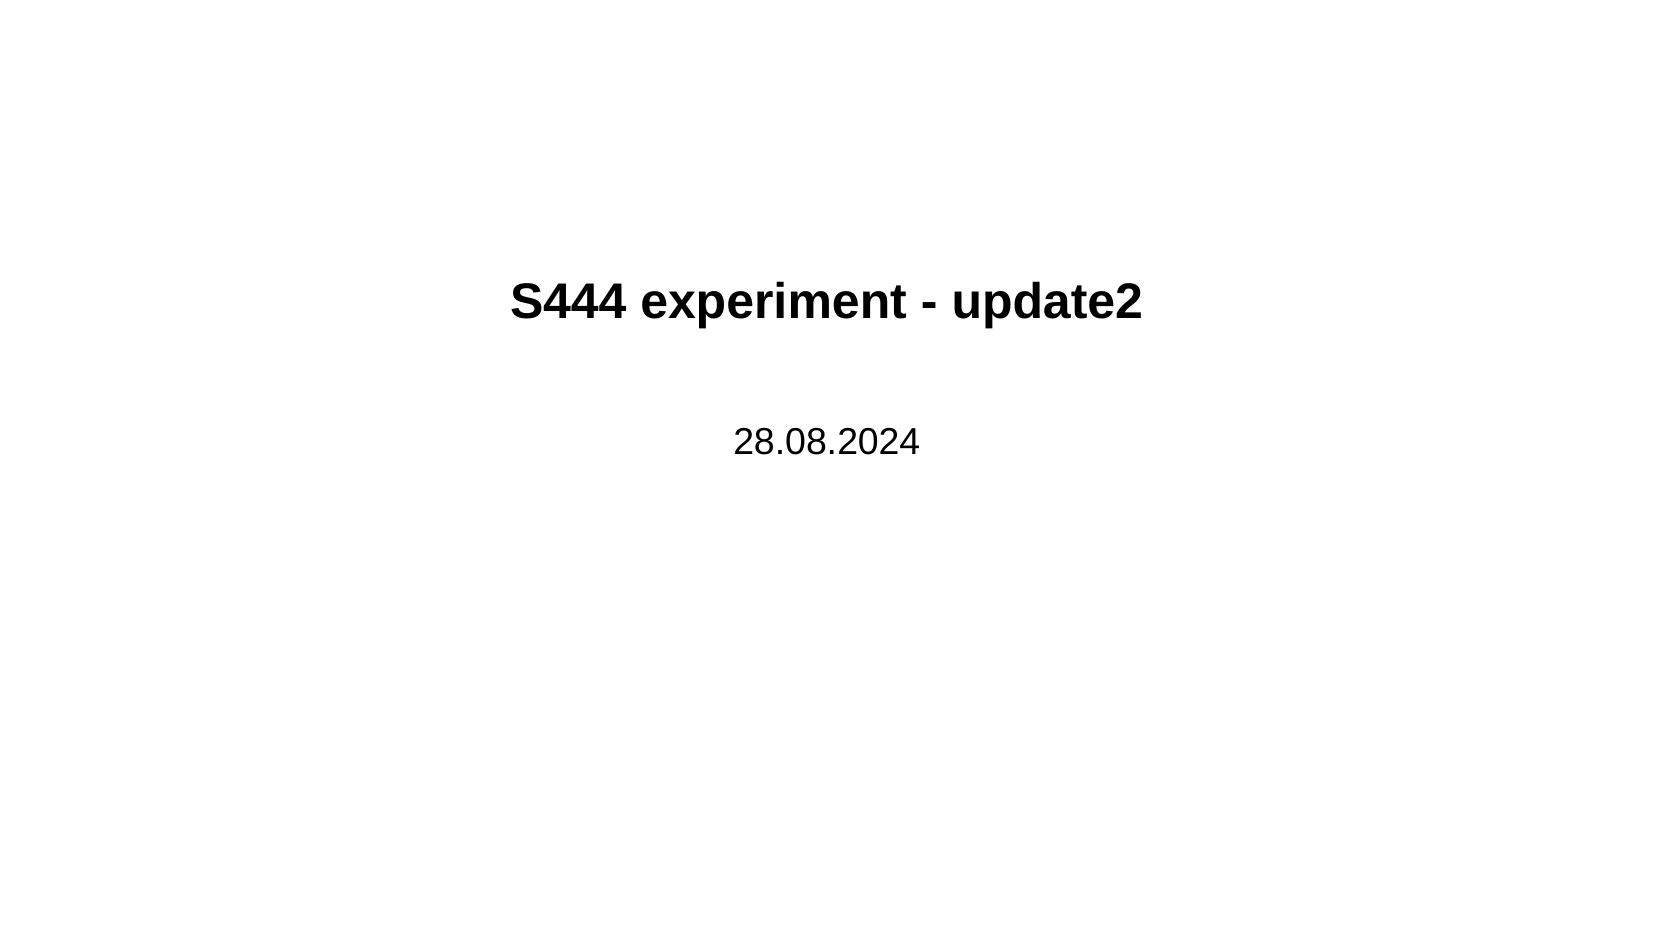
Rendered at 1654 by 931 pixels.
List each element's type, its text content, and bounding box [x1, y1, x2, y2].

text_box S444 experiment - update2 [147, 265, 1506, 337]
text_box 28.08.2024 [620, 413, 1034, 471]
